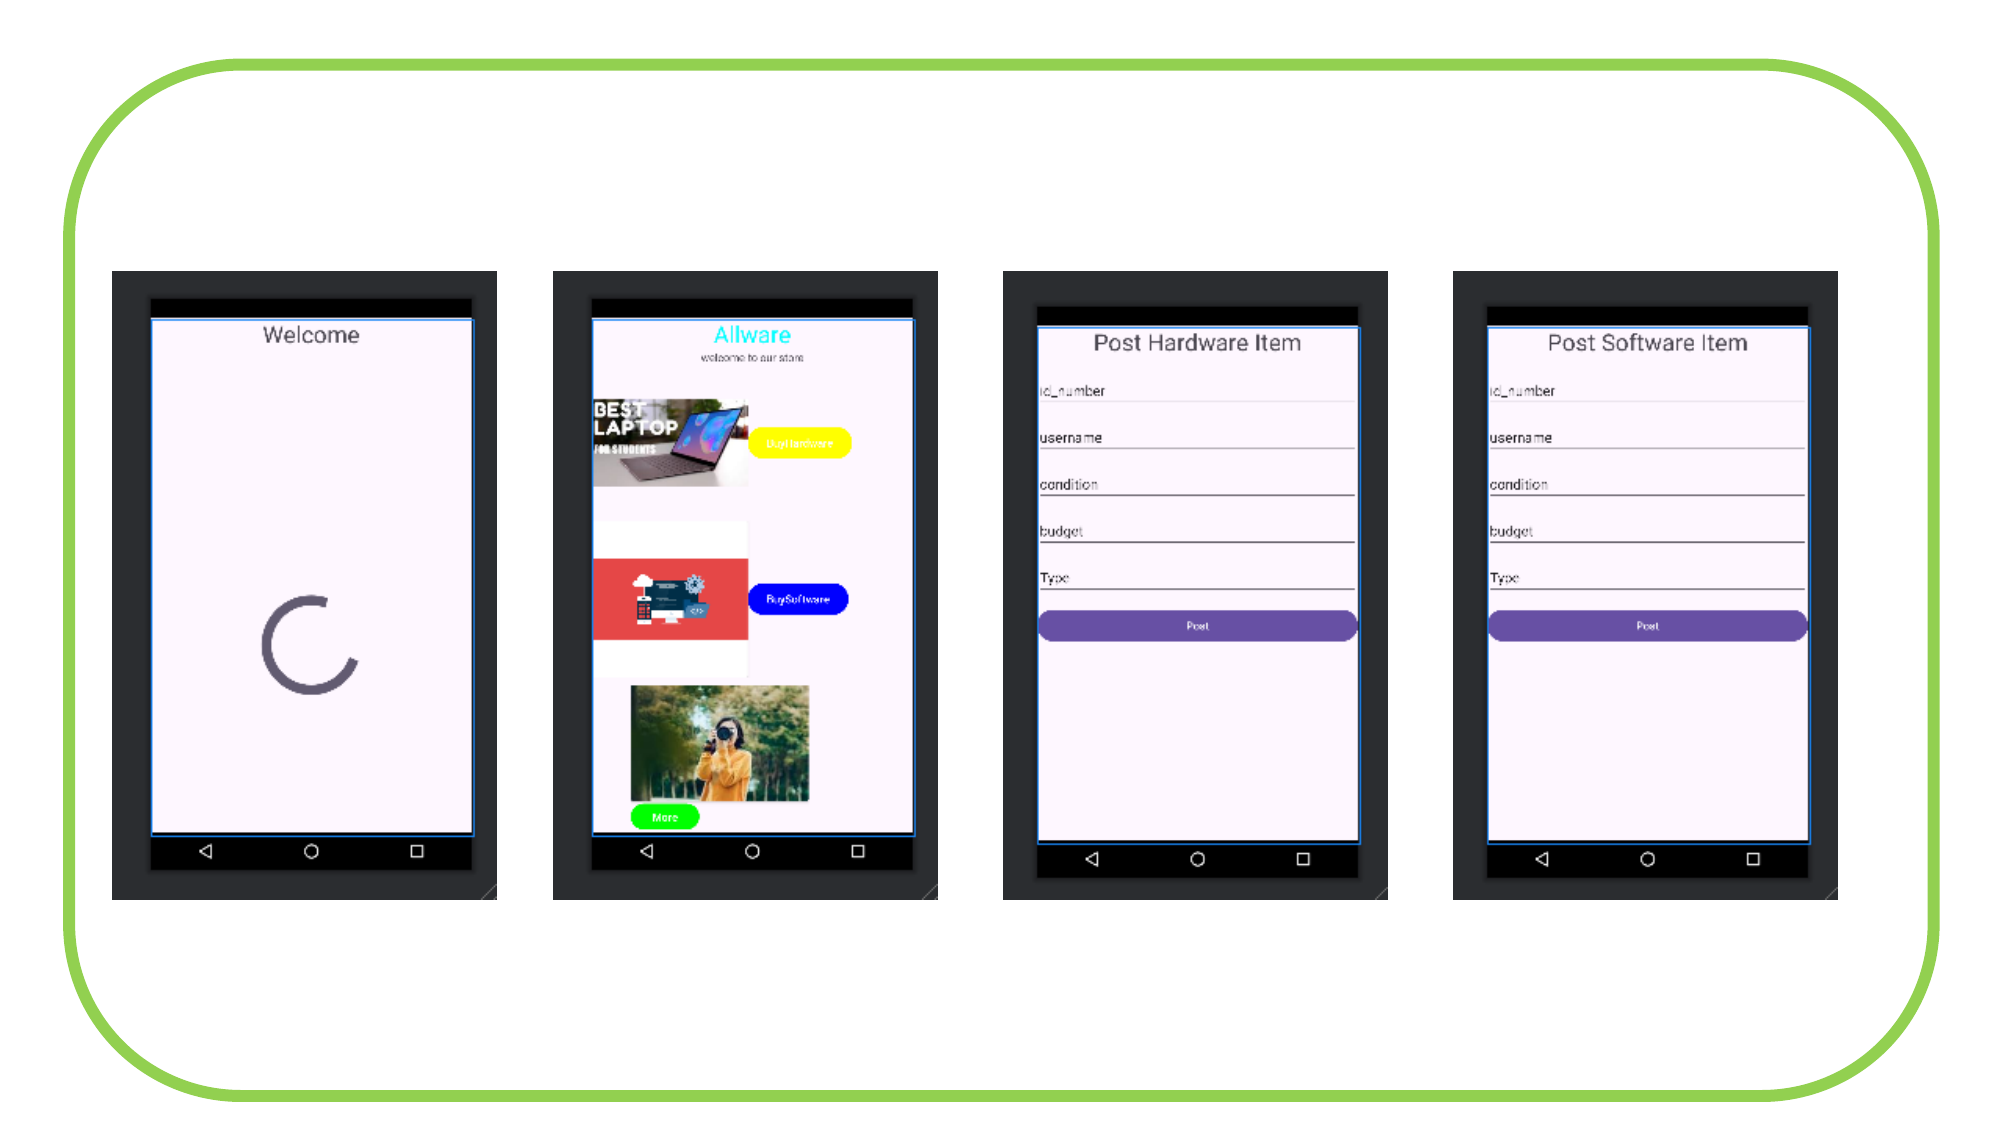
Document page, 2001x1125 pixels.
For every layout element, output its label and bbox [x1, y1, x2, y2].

picture [1003, 271, 1388, 901]
picture [553, 271, 938, 901]
picture [112, 271, 497, 901]
picture [1453, 271, 1838, 901]
